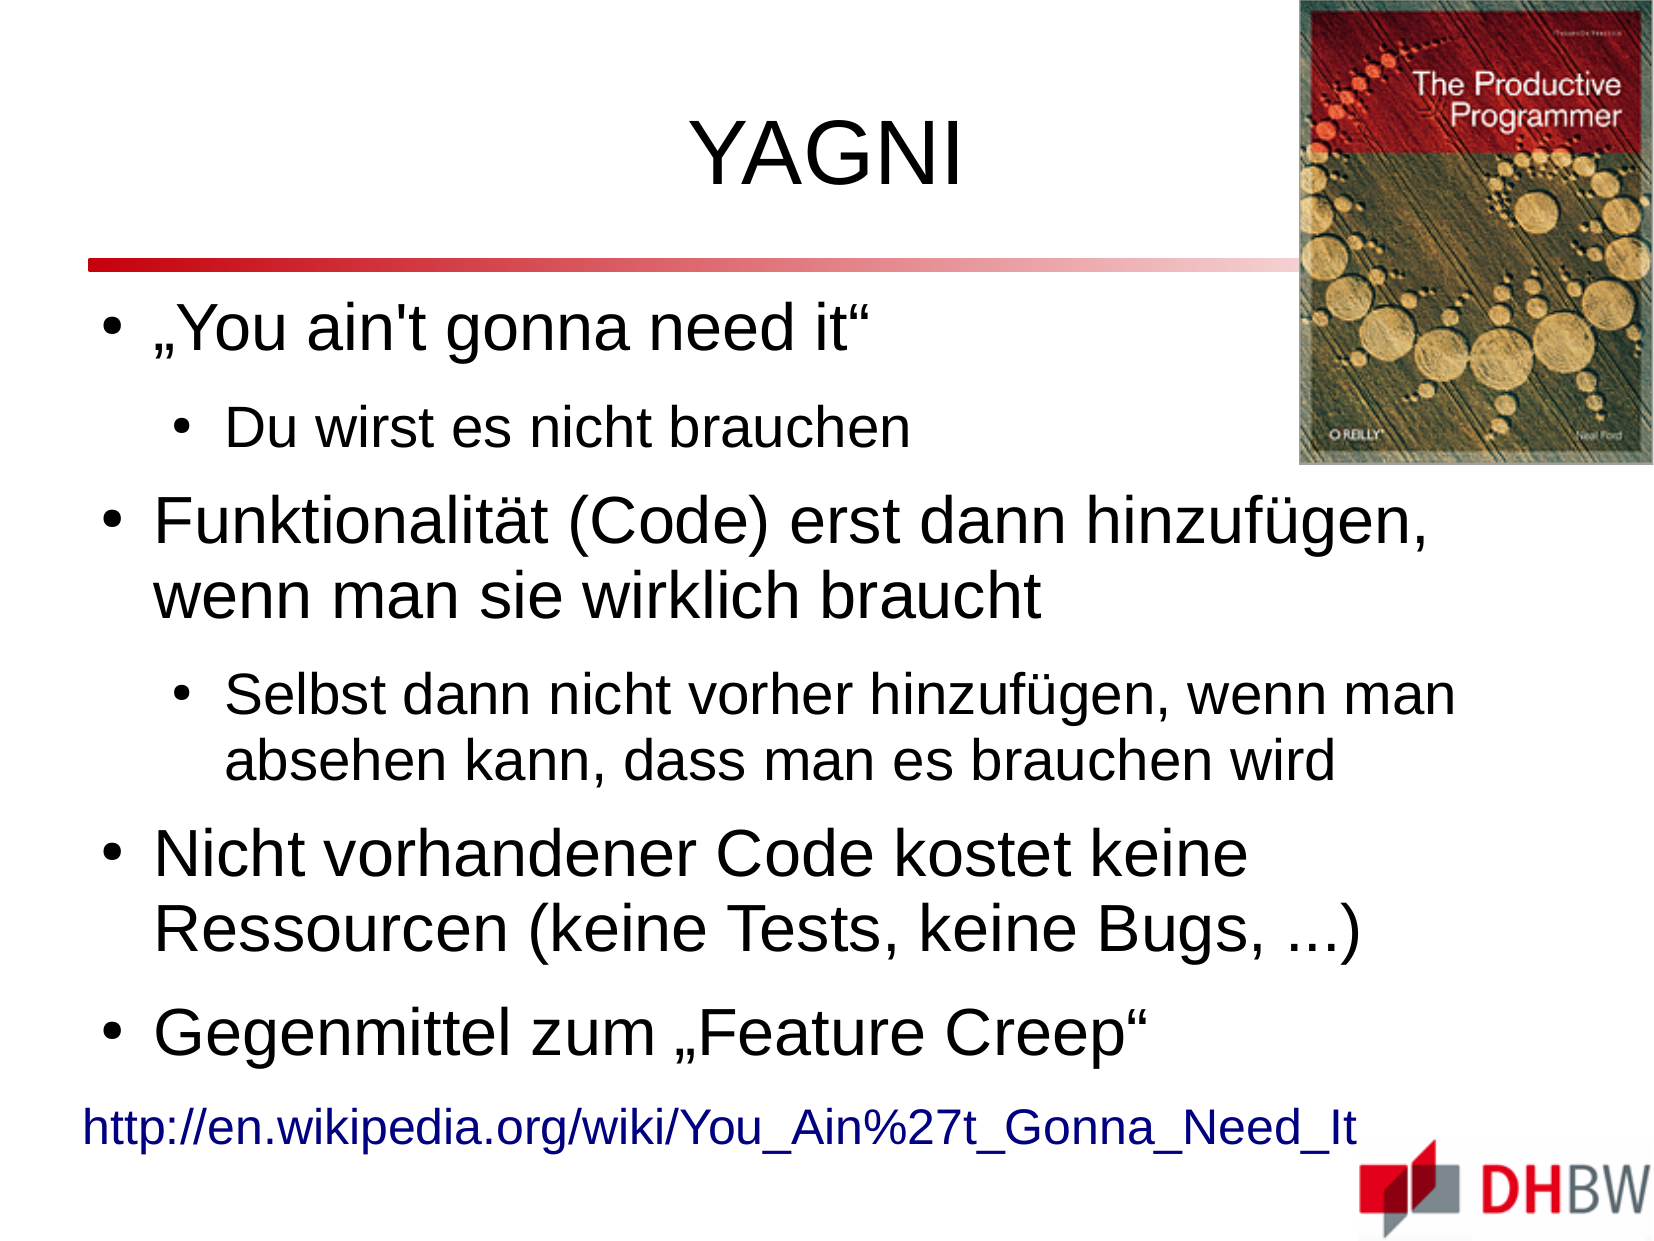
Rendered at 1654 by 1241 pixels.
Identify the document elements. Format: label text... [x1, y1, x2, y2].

title YAGNI [82, 56, 1299, 250]
picture [1299, 0, 1654, 465]
list „You ain't gonna need it“ Du wirst es nicht brauchen Funktionalität (Code) erst dann hinzufügen, wenn man sie wirklich braucht Selbst dann nicht vorher hinzufügen, wenn man absehen kann, dass man es brauchen wird Nicht vorhandener Code kostet keine Ressourcen (keine Tests, keine Bugs, ...) Gegenmittel zum „Feature Creep“ http://en.wikipedia.org/wiki/You_Ain%27t_Gonna_Need_It [82, 290, 1571, 1155]
picture [1358, 1137, 1652, 1241]
